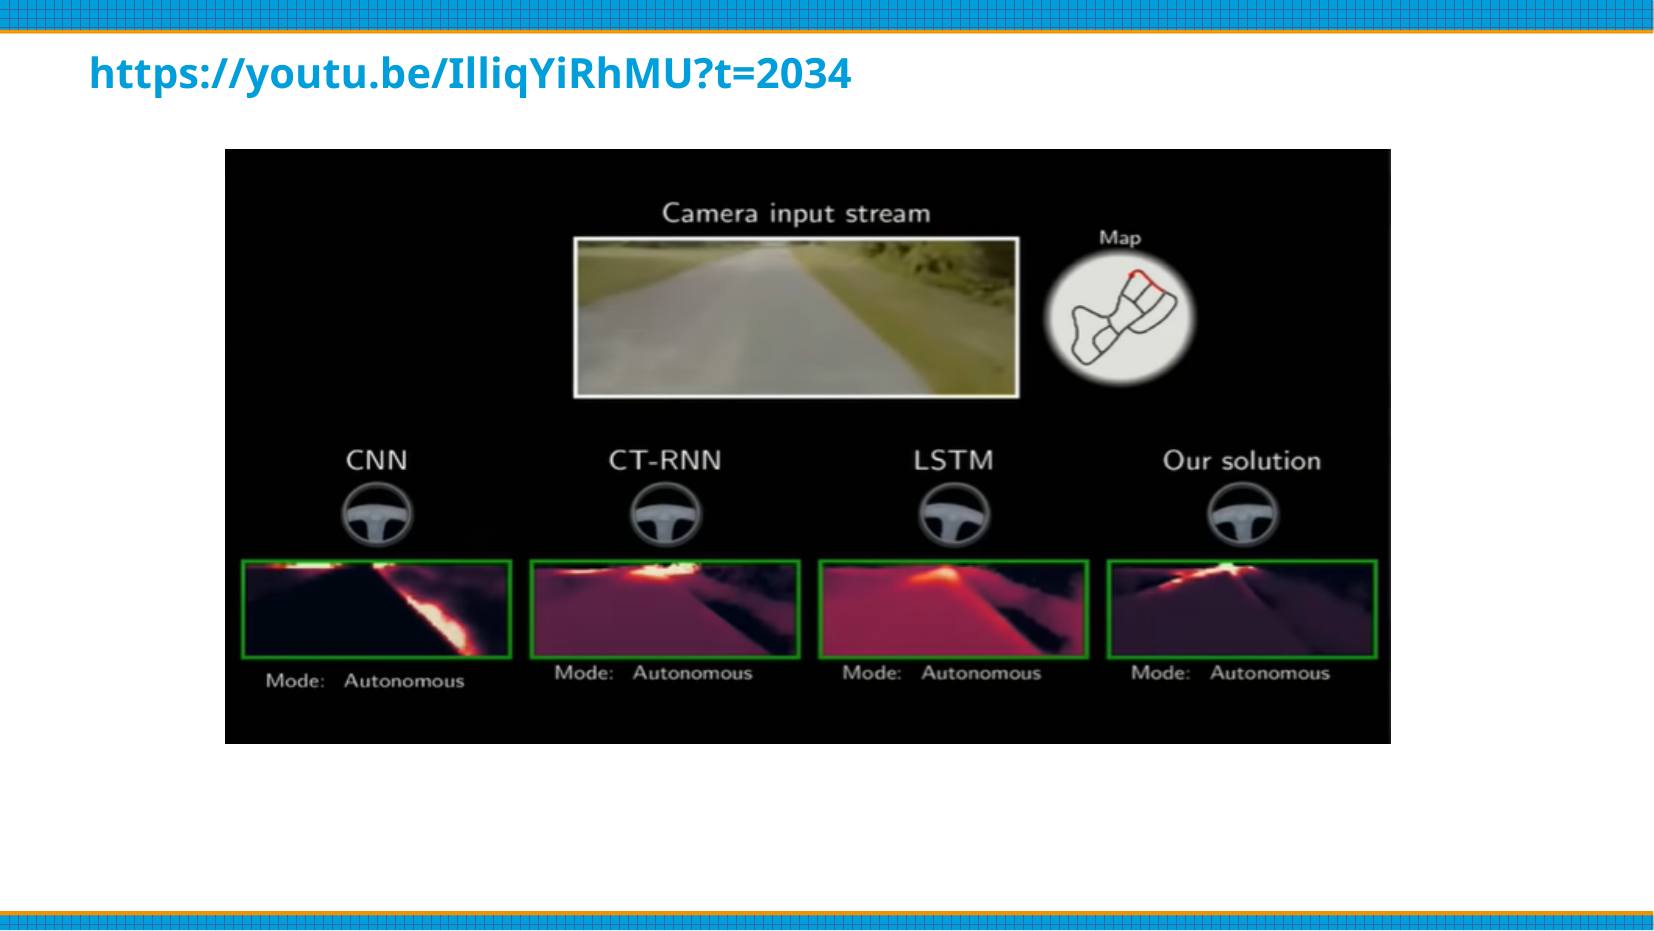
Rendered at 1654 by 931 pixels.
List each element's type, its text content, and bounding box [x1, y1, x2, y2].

picture [225, 149, 1391, 744]
subtitle https://youtu.be/IlliqYiRhMU?t=2034 [88, 44, 1565, 798]
